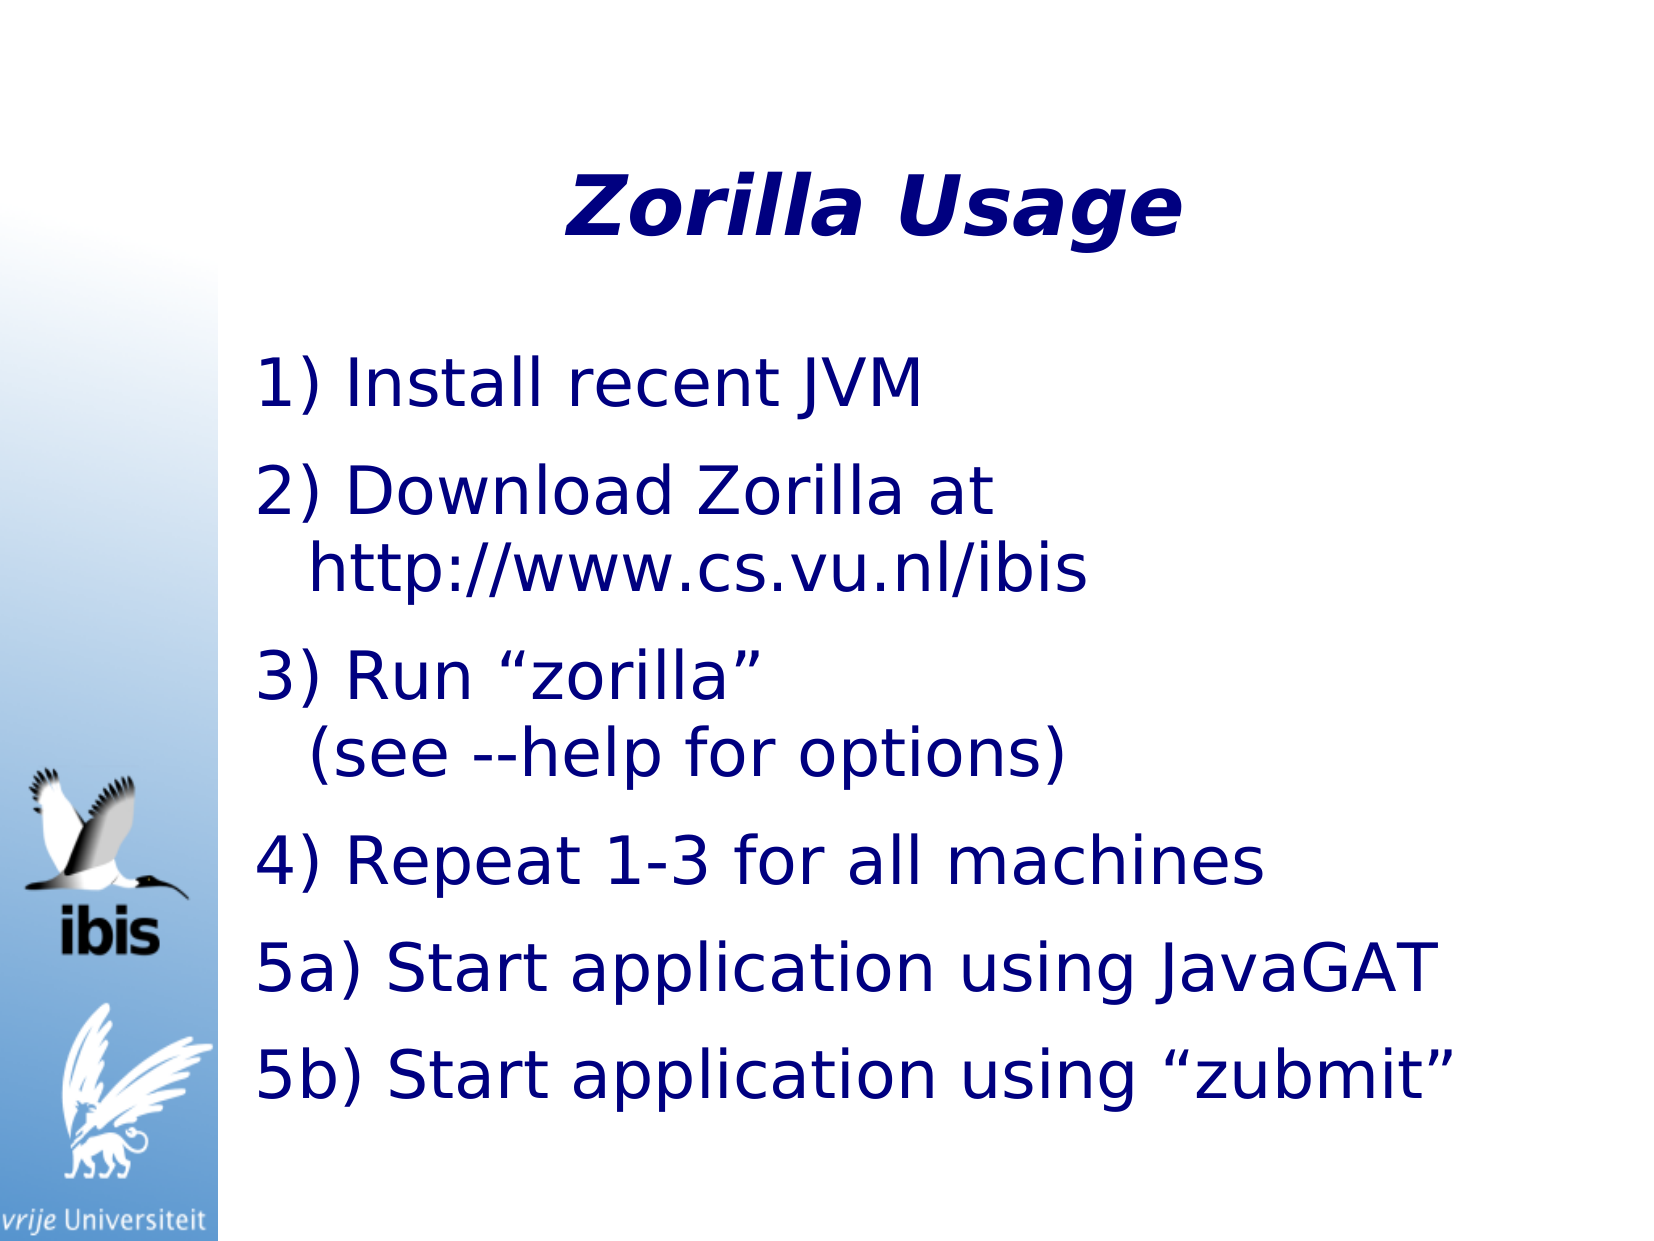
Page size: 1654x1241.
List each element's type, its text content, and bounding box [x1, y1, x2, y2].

picture [0, 0, 218, 1241]
title Zorilla Usage [219, 102, 1534, 311]
list 1) Install recent JVM 2) Download Zorilla at http://www.cs.vu.nl/ibis 3) Run “zorilla” (see --help for options) 4) Repeat 1-3 for all machines 5a) Start application using JavaGAT 5b) Start application using “zubmit” [236, 344, 1534, 1196]
